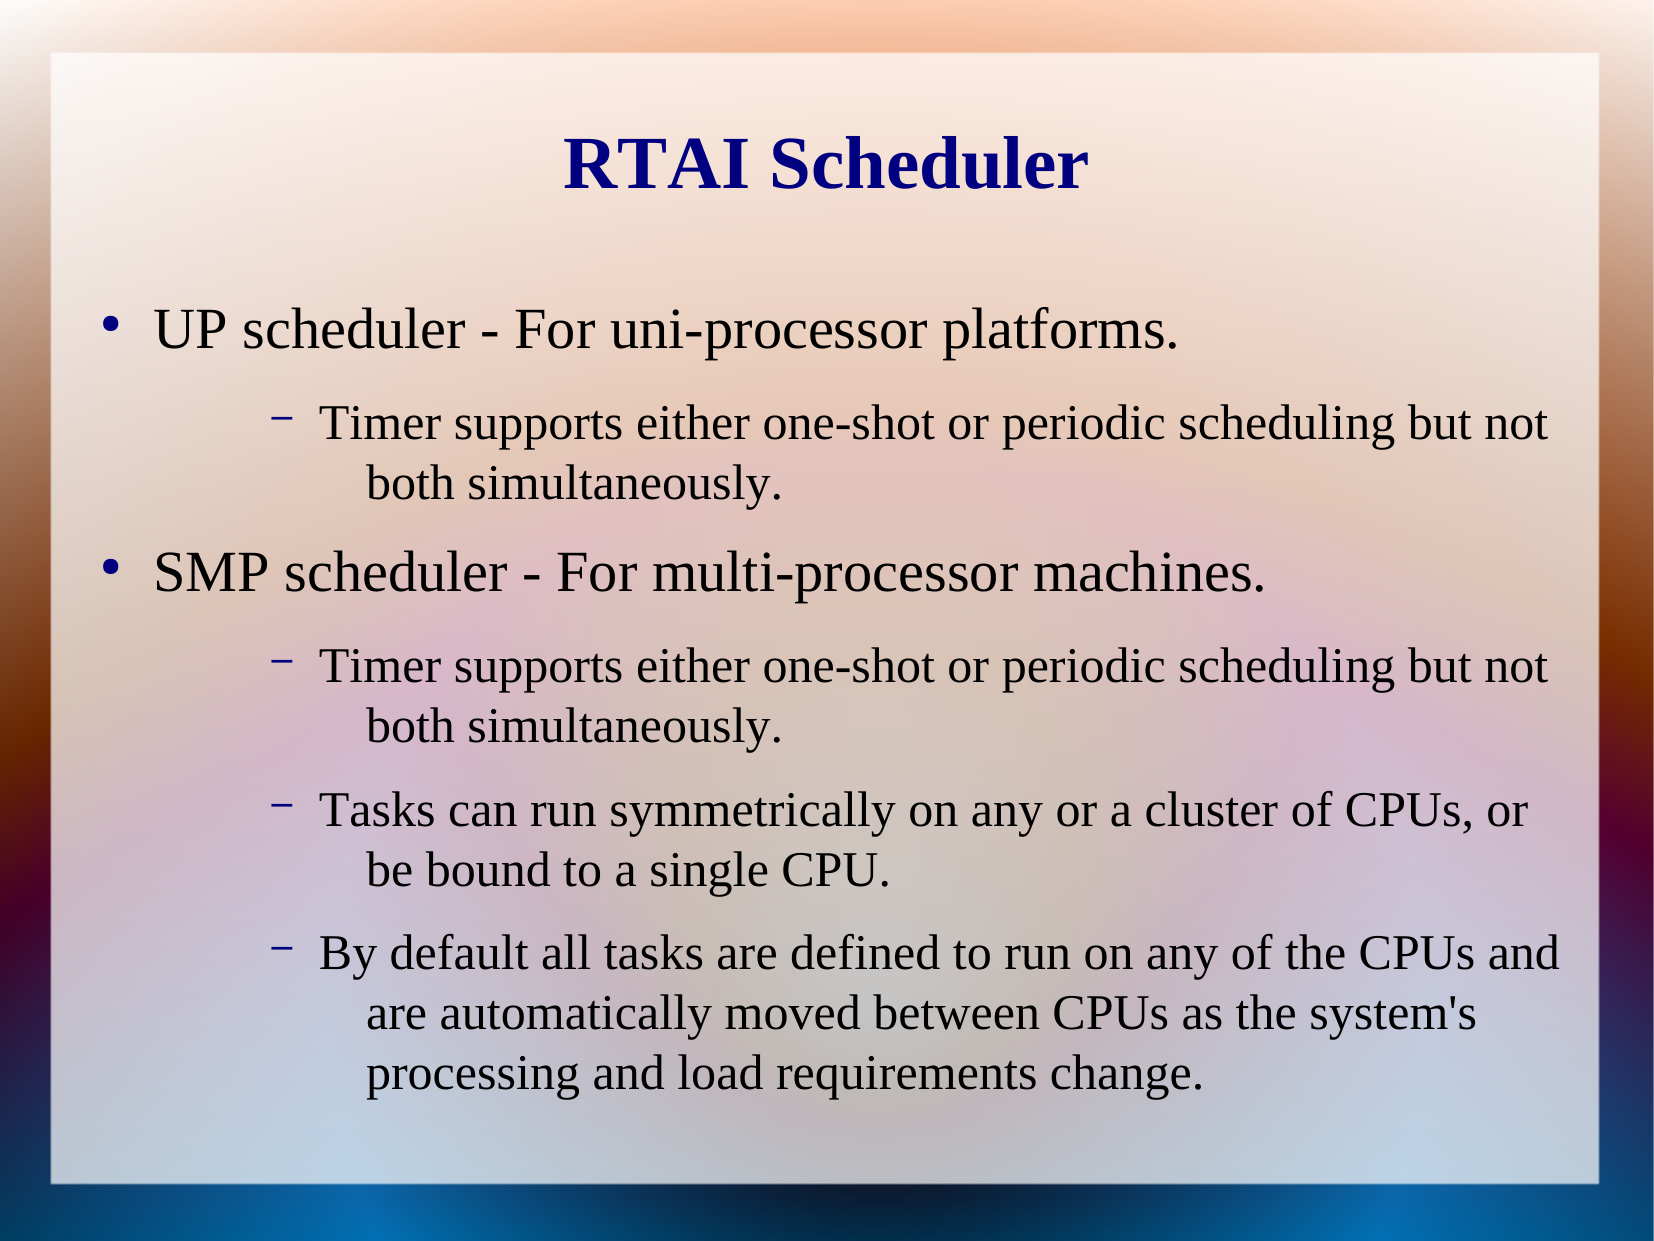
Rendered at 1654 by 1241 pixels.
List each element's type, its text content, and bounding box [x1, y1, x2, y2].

picture [0, 0, 1654, 1241]
list UP scheduler - For uni-processor platforms. Timer supports either one-shot or periodic scheduling but not both simultaneously. SMP scheduler - For multi-processor machines. Timer supports either one-shot or periodic scheduling but not both simultaneously. Tasks can run symmetrically on any or a cluster of CPUs, or be bound to a single CPU. By default all tasks are defined to run on any of the CPUs and are automatically moved between CPUs as the system's processing and load requirements change. [82, 290, 1571, 1101]
title RTAI Scheduler [82, 55, 1571, 263]
